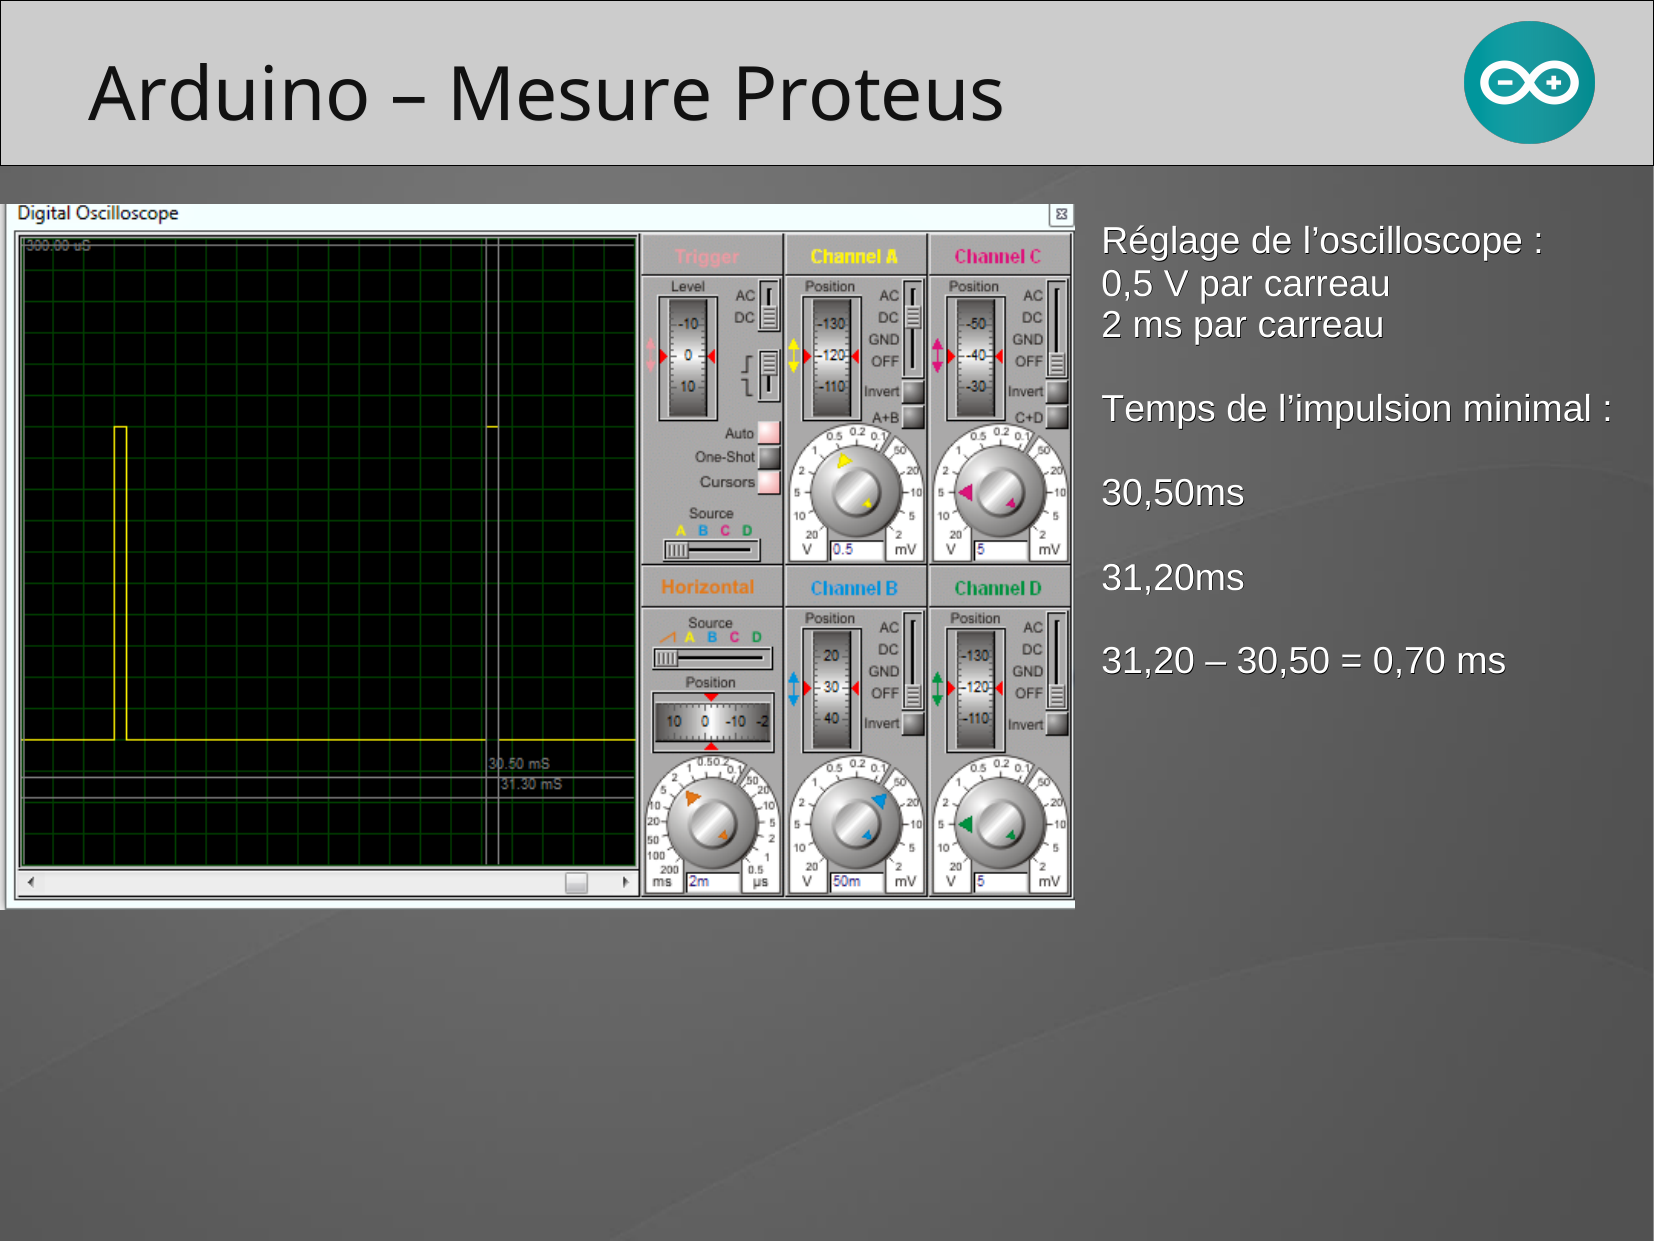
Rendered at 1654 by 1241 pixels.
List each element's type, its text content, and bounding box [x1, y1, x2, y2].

text_box [0, 0, 1654, 165]
picture [1464, 21, 1595, 144]
text_box Réglage de l’oscilloscope : 0,5 V par carreau 2 ms par carreau Temps de l’impulsion minimal : 30,50ms 31,20ms 31,20 – 30,50 = 0,70 ms [1086, 212, 1630, 685]
text_box Arduino – Mesure Proteus [0, 33, 1382, 252]
picture [0, 166, 1654, 1241]
